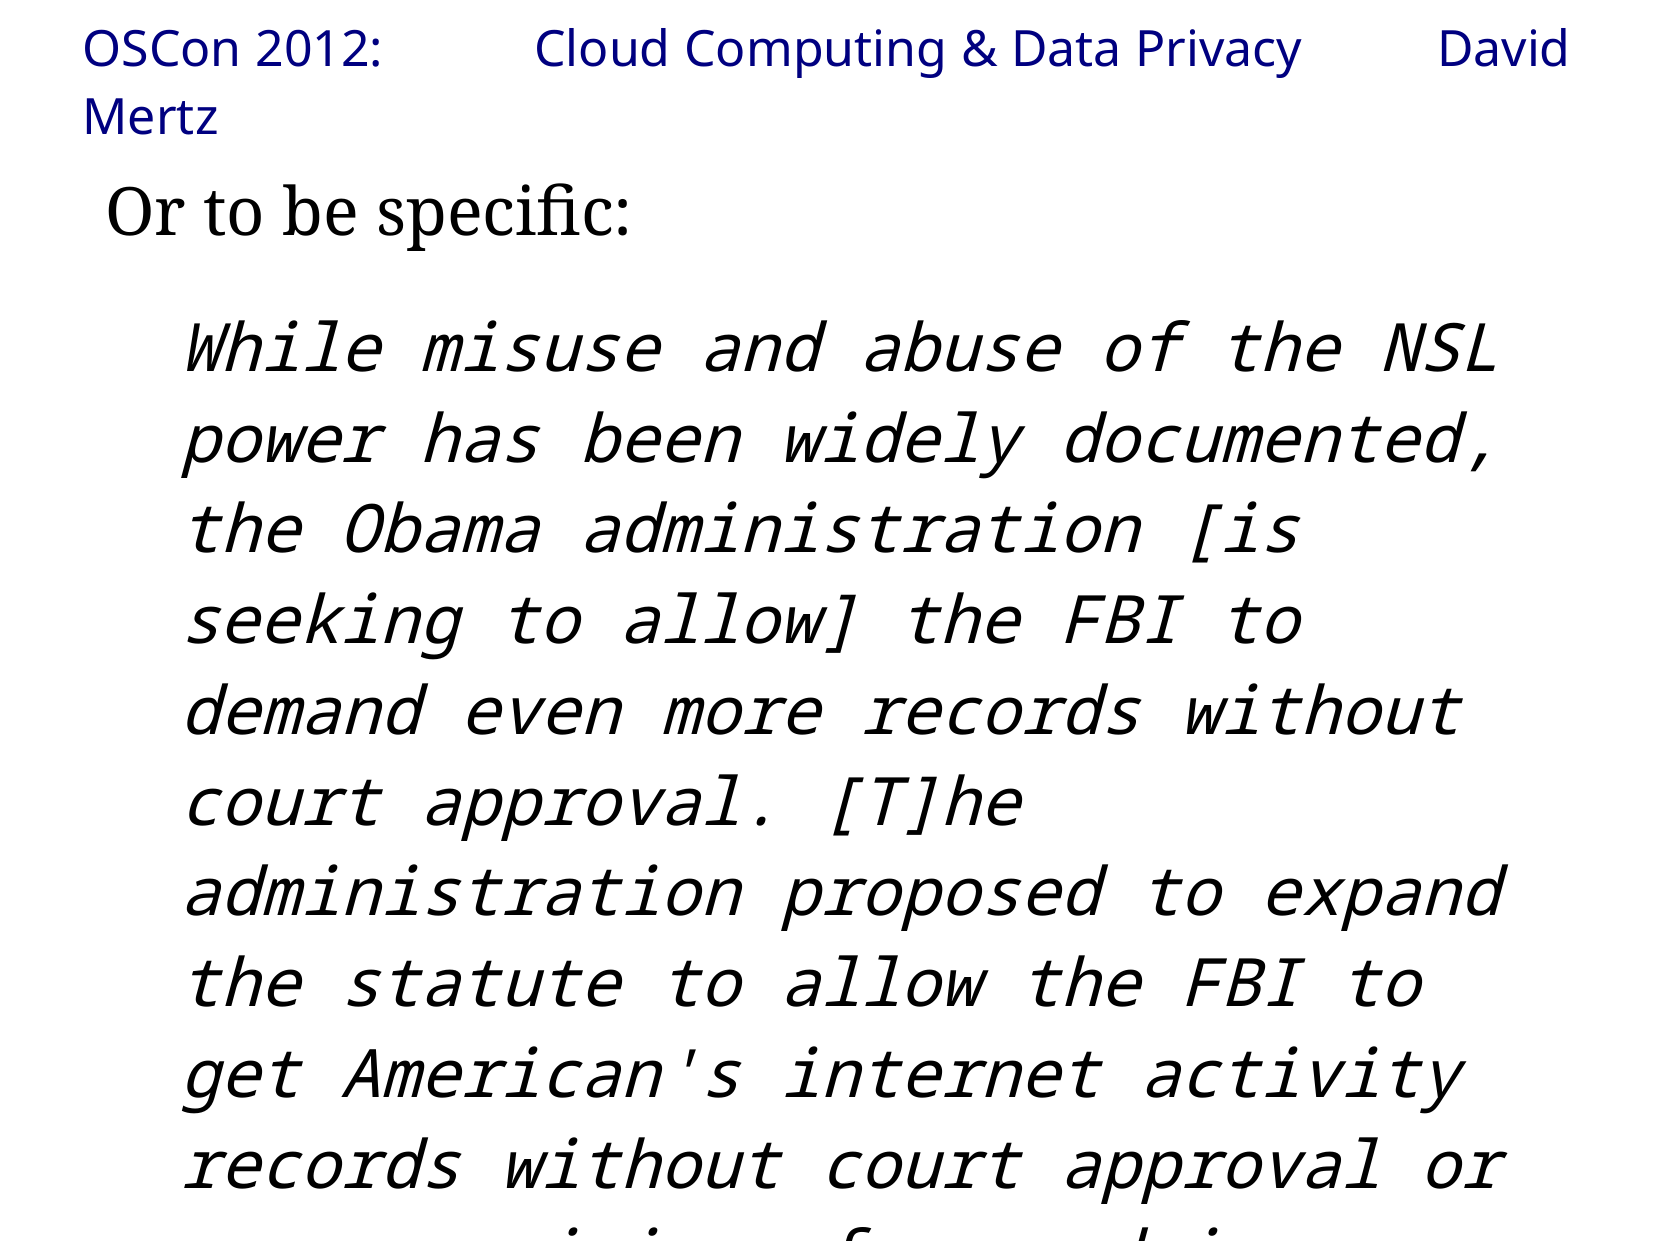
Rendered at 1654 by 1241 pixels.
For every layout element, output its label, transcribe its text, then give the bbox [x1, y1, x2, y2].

title OSCon 2012: Cloud Computing & Data Privacy David Mertz [82, 49, 1571, 113]
list Or to be specific: While misuse and abuse of the NSL power has been widely documented, the Obama administration [is seeking to allow] the FBI to demand even more records without court approval. [T]he administration proposed to expand the statute to allow the FBI to get American's internet activity records without court approval or even suspicion of wrongdoing. http://www.aclu.org/national-security/doe-v-holder [105, 164, 1531, 1107]
